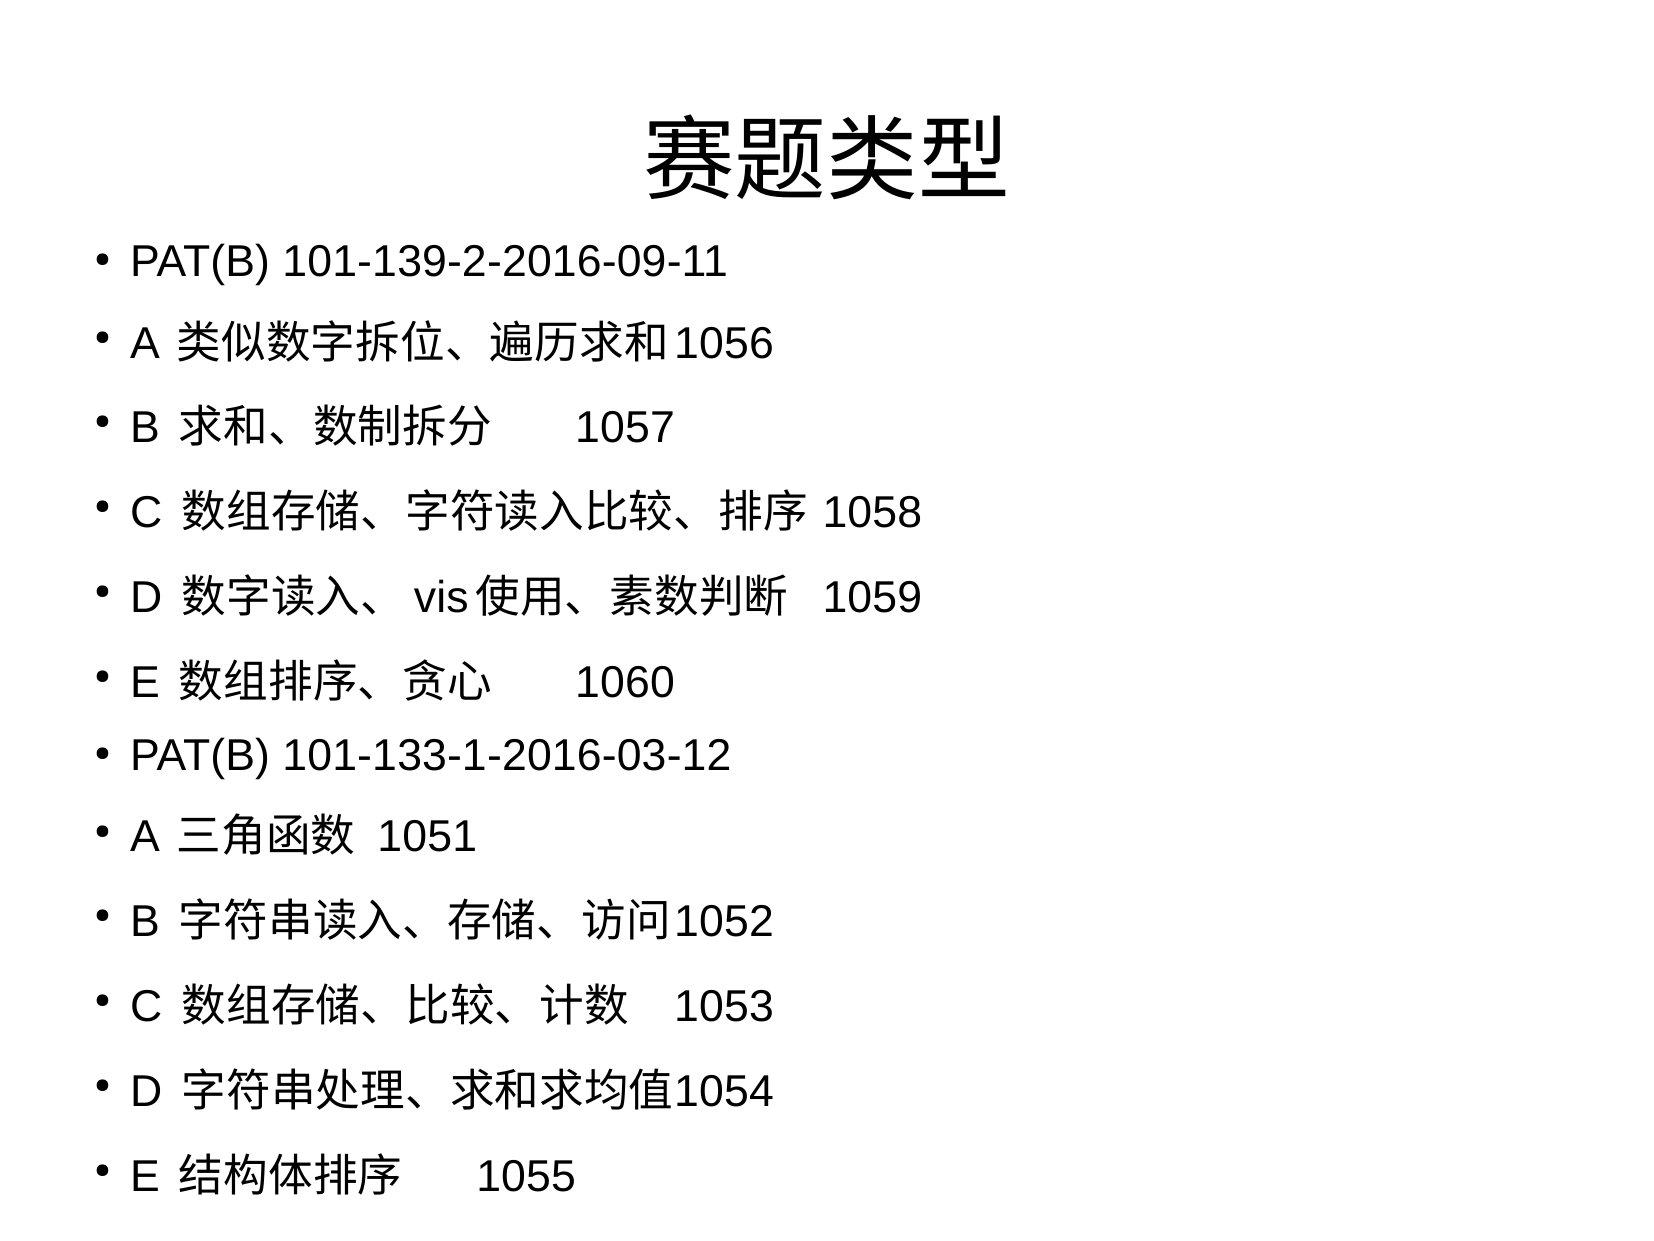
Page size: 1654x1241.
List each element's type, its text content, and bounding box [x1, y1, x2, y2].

title 赛题类型 [82, 49, 1571, 236]
list PAT(B) 101-139-2-2016-09-11 A 类似数字拆位、遍历求和 1056 B 求和、数制拆分 1057 C 数组存储、字符读入比较、排序 1058 D 数字读入、vis使用、素数判断 1059 E 数组排序、贪心 1060 PAT(B) 101-133-1-2016-03-12 A 三角函数 1051 B 字符串读入、存储、访问 1052 C 数组存储、比较、计数 1053 D 字符串处理、求和求均值 1054 E 结构体排序 1055 [82, 236, 1571, 1205]
